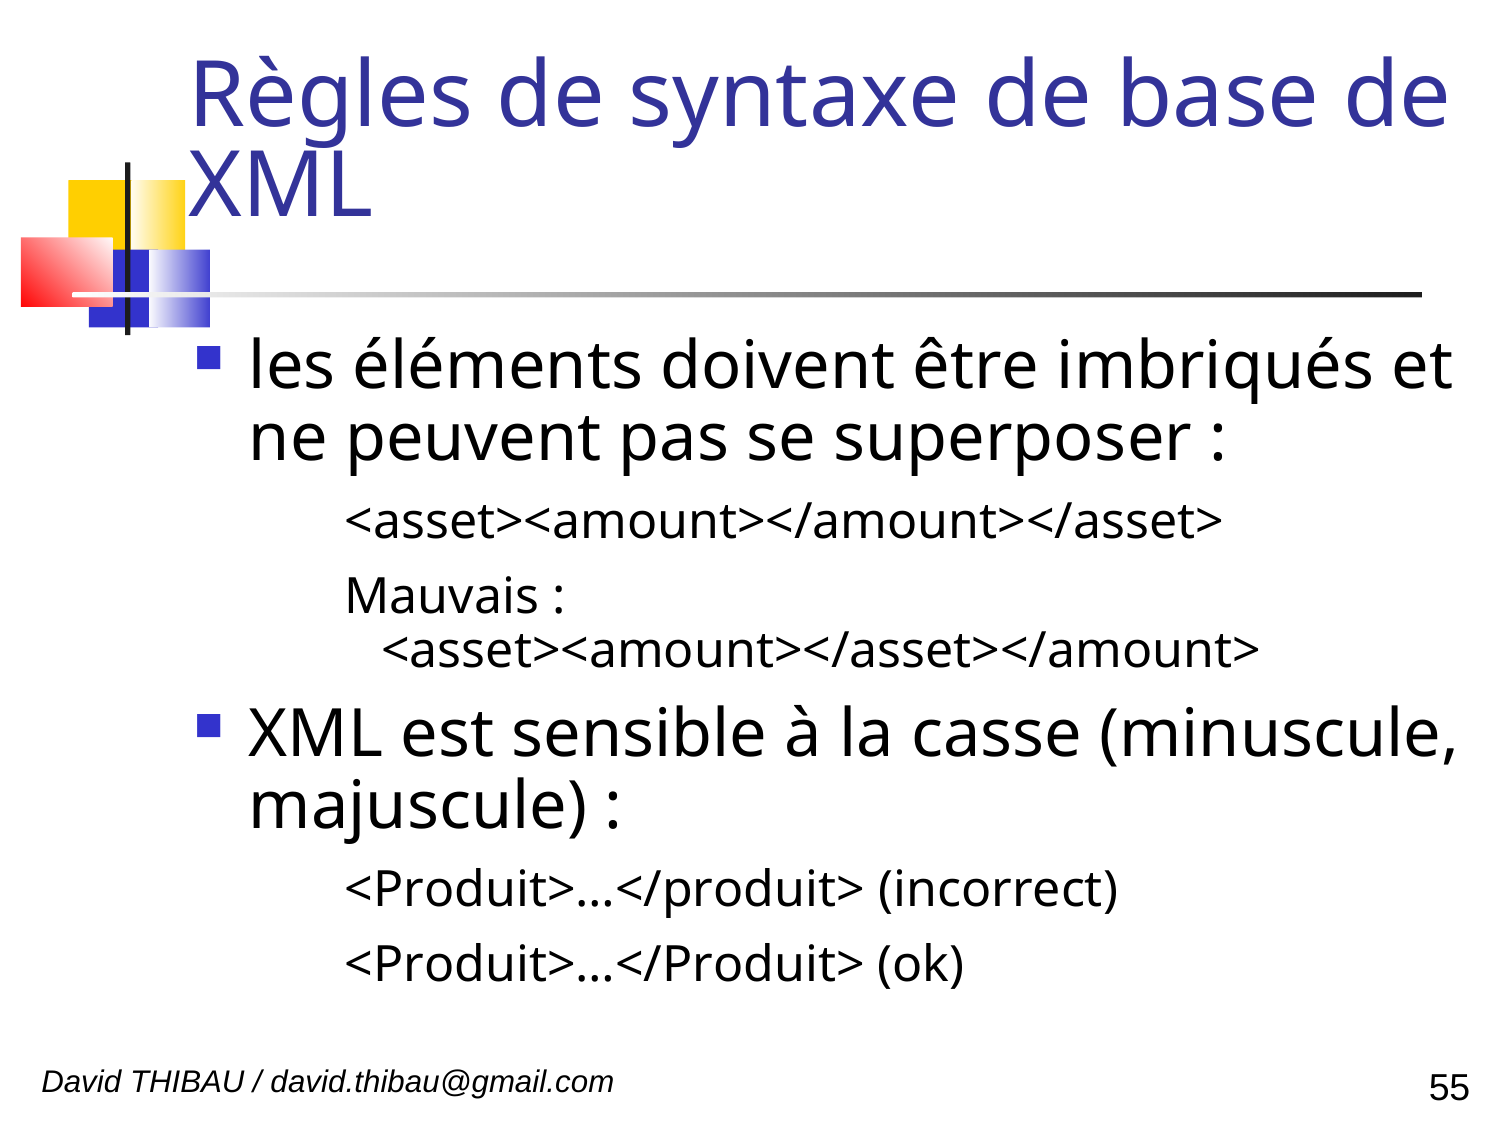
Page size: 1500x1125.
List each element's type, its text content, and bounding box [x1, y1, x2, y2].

title Règles de syntaxe de base de XML [188, 13, 1467, 275]
list les éléments doivent être imbriqués et ne peuvent pas se superposer : <asset><amount></amount></asset> Mauvais : <asset><amount></asset></amount> XML est sensible à la casse (minuscule, majuscule) : <Produit>…</produit> (incorrect) <Produit>…</Produit> (ok) [193, 331, 1469, 1070]
